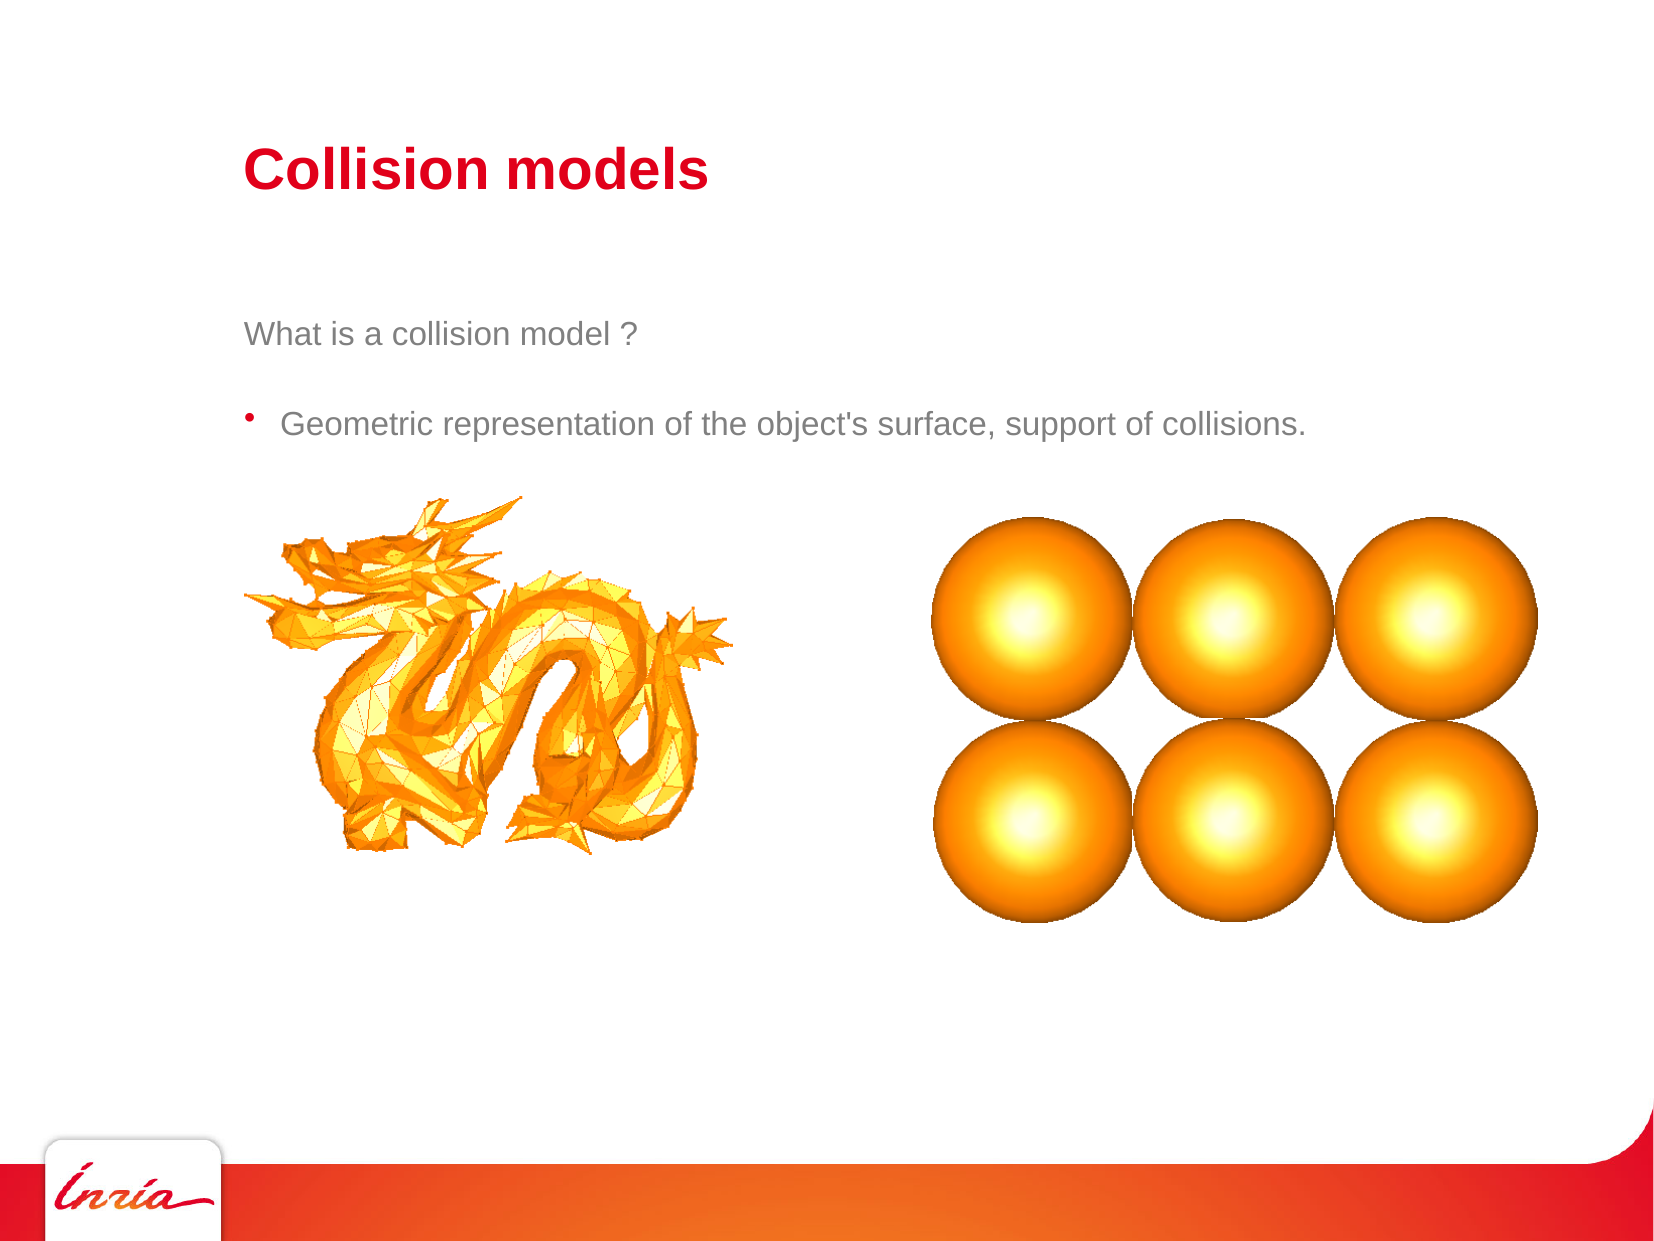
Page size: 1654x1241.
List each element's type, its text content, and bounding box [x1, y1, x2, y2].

picture [244, 496, 733, 855]
picture [931, 517, 1538, 923]
list What is a collision model ? Geometric representation of the object's surface, support of collisions. [243, 302, 1608, 1161]
picture [0, 1044, 1654, 1241]
title Collision models [243, 63, 1608, 271]
